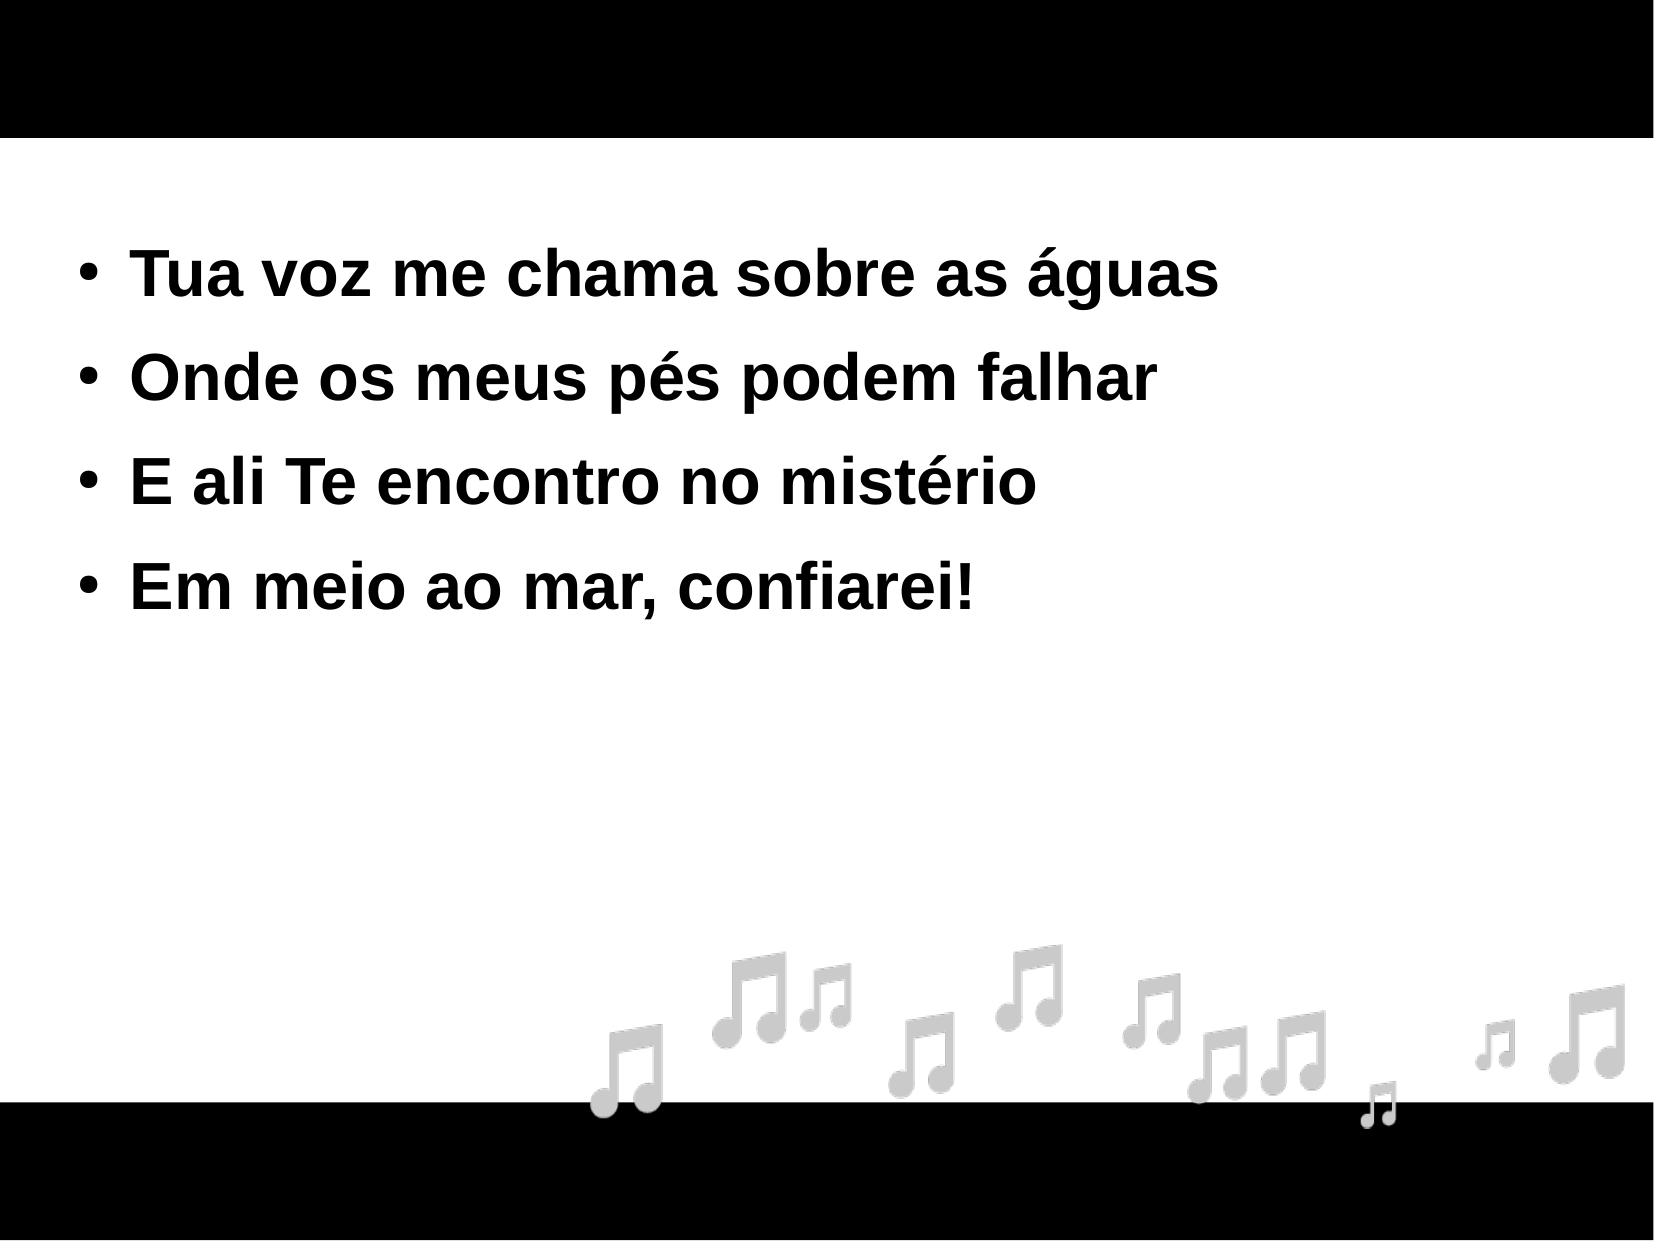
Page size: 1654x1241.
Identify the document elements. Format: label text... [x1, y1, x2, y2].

list Tua voz me chama sobre as águas Onde os meus pés podem falhar E ali Te encontro no mistério Em meio ao mar, confiarei! [59, 236, 1595, 1024]
